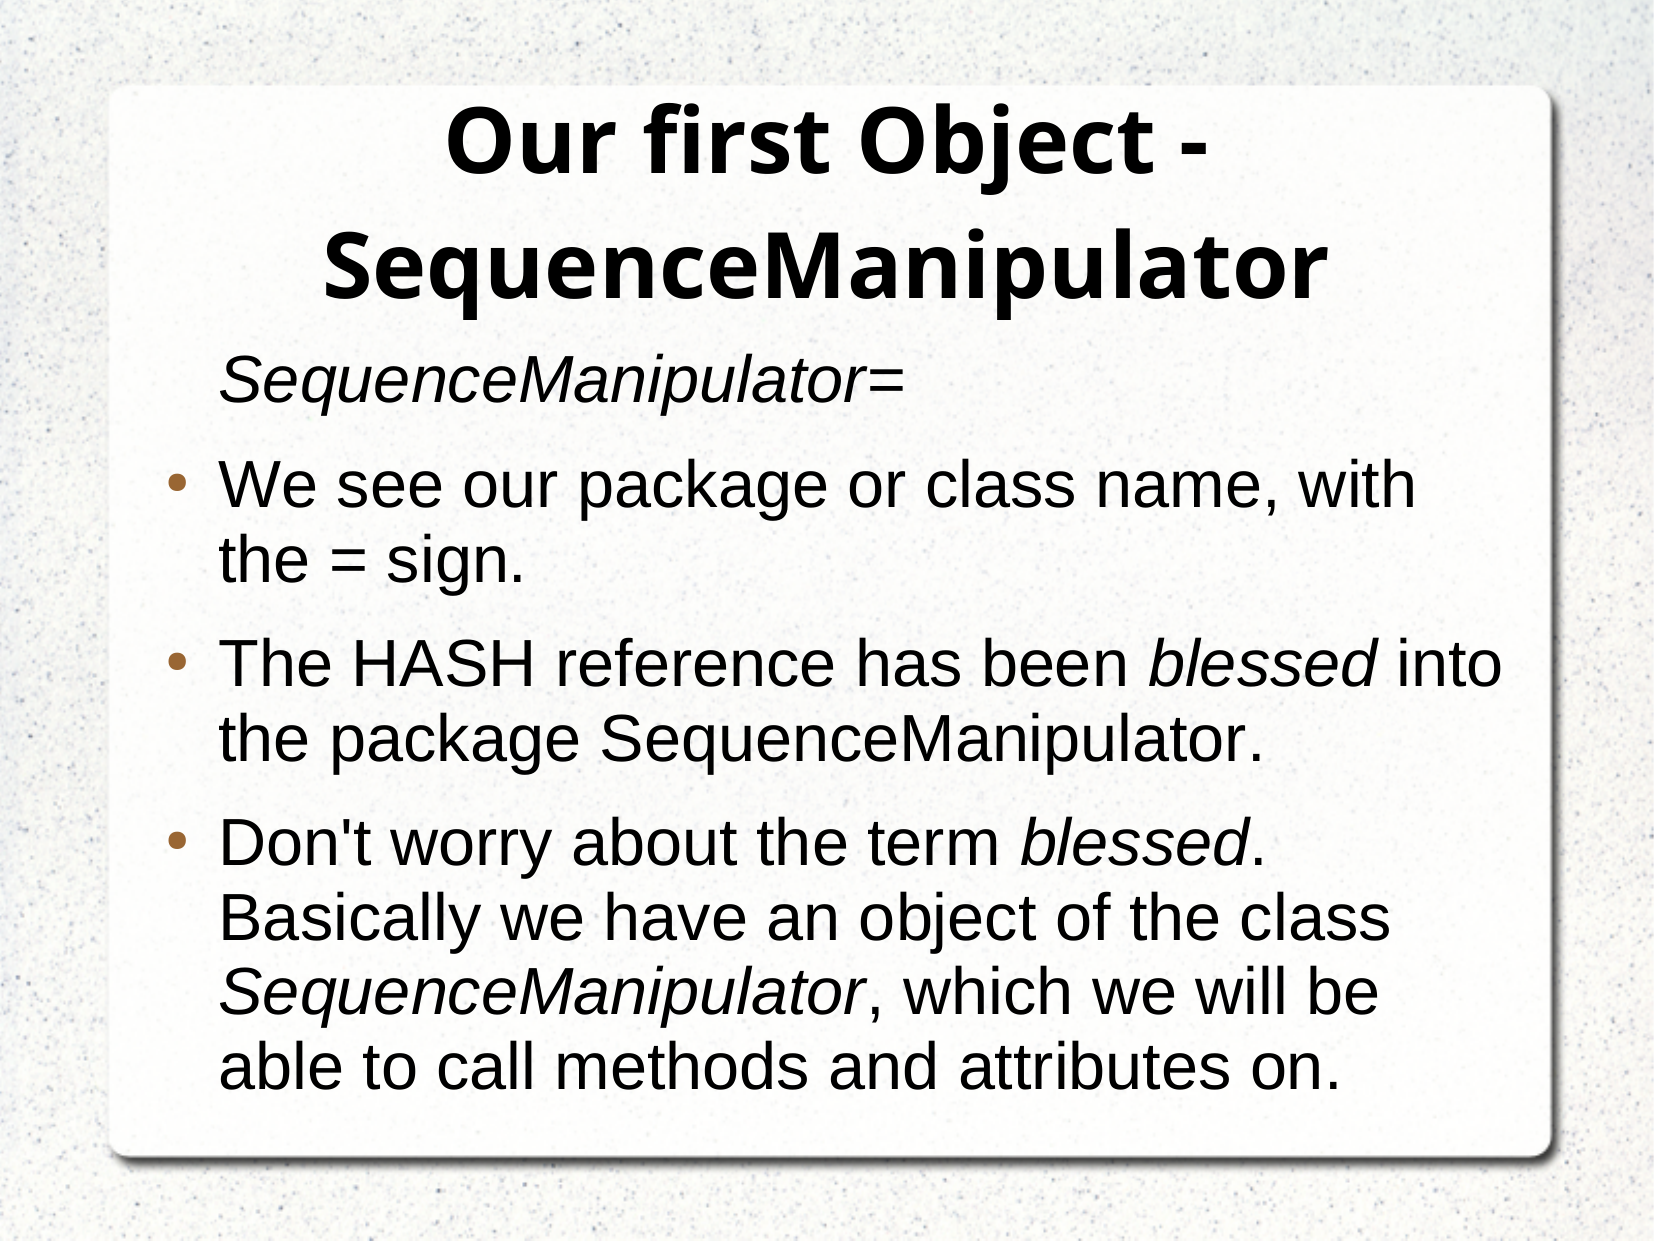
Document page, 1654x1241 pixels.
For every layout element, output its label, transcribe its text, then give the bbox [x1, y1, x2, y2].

list SequenceManipulator= We see our package or class name, with the = sign. The HASH reference has been blessed into the package SequenceManipulator. Don't worry about the term blessed. Basically we have an object of the class SequenceManipulator, which we will be able to call methods and attributes on. [147, 342, 1506, 1102]
title Our first Object - SequenceManipulator [118, 88, 1536, 312]
picture [0, 0, 1654, 1241]
